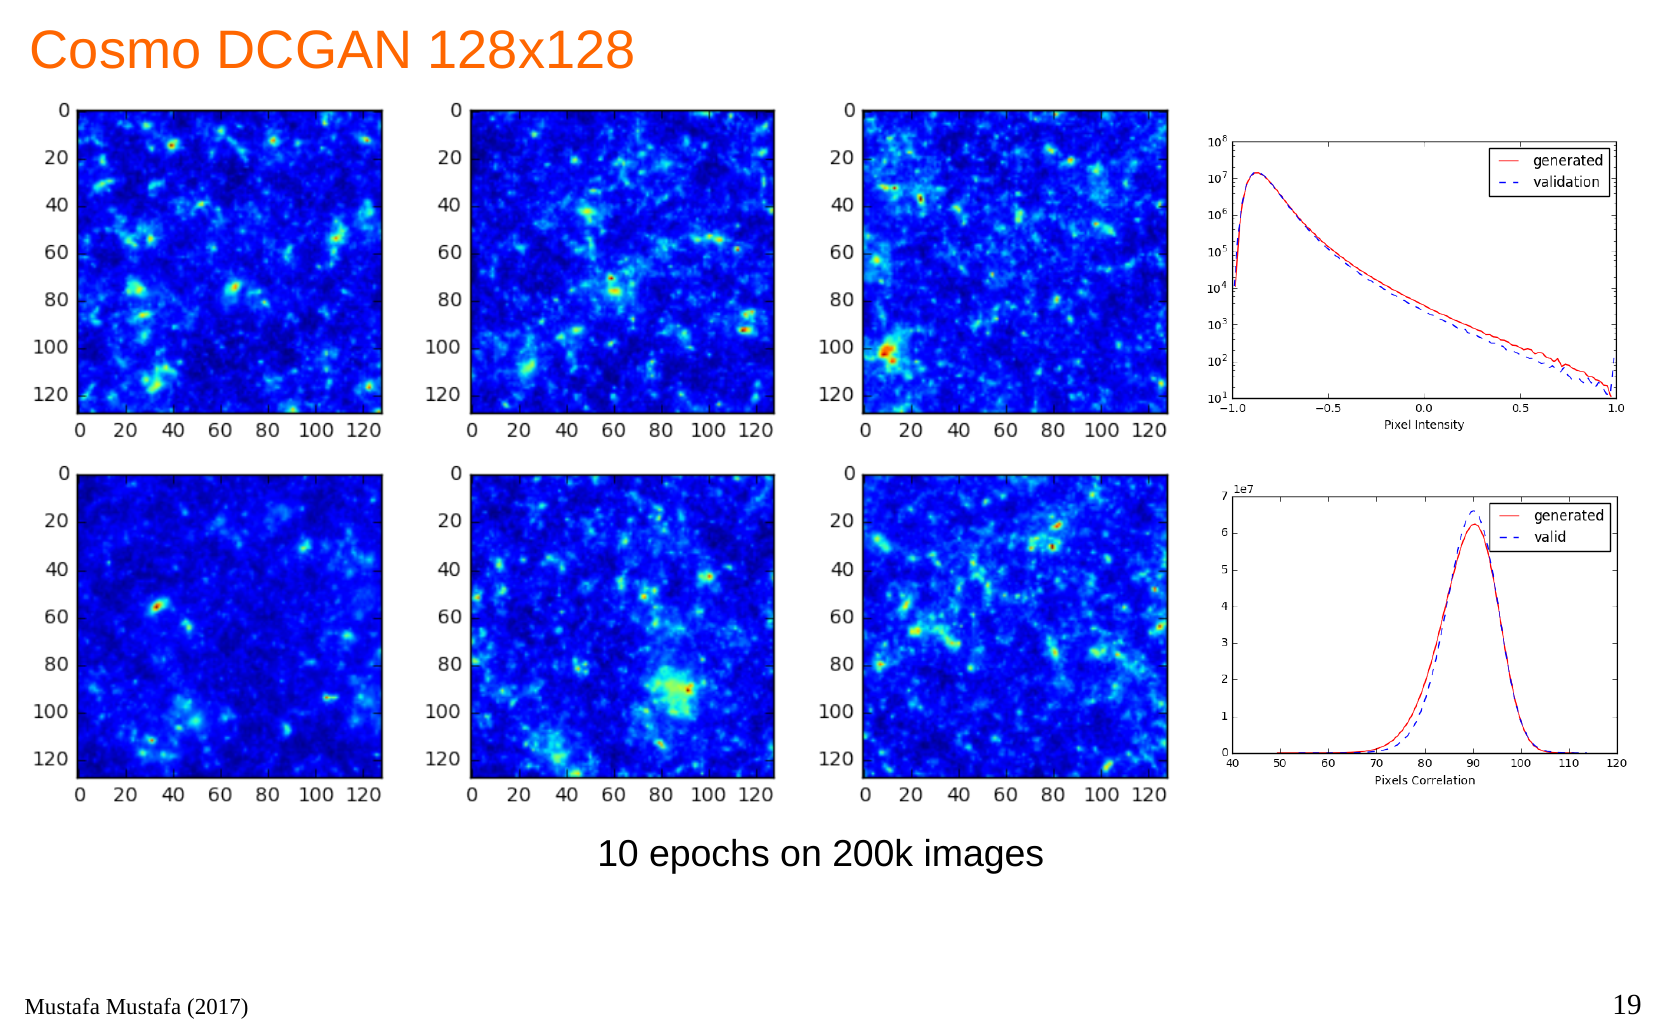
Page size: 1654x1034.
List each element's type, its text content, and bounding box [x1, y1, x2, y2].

text_box 10 epochs on 200k images [582, 825, 1072, 886]
picture [0, 24, 1654, 886]
title Cosmo DCGAN 128x128 [29, 17, 1621, 82]
